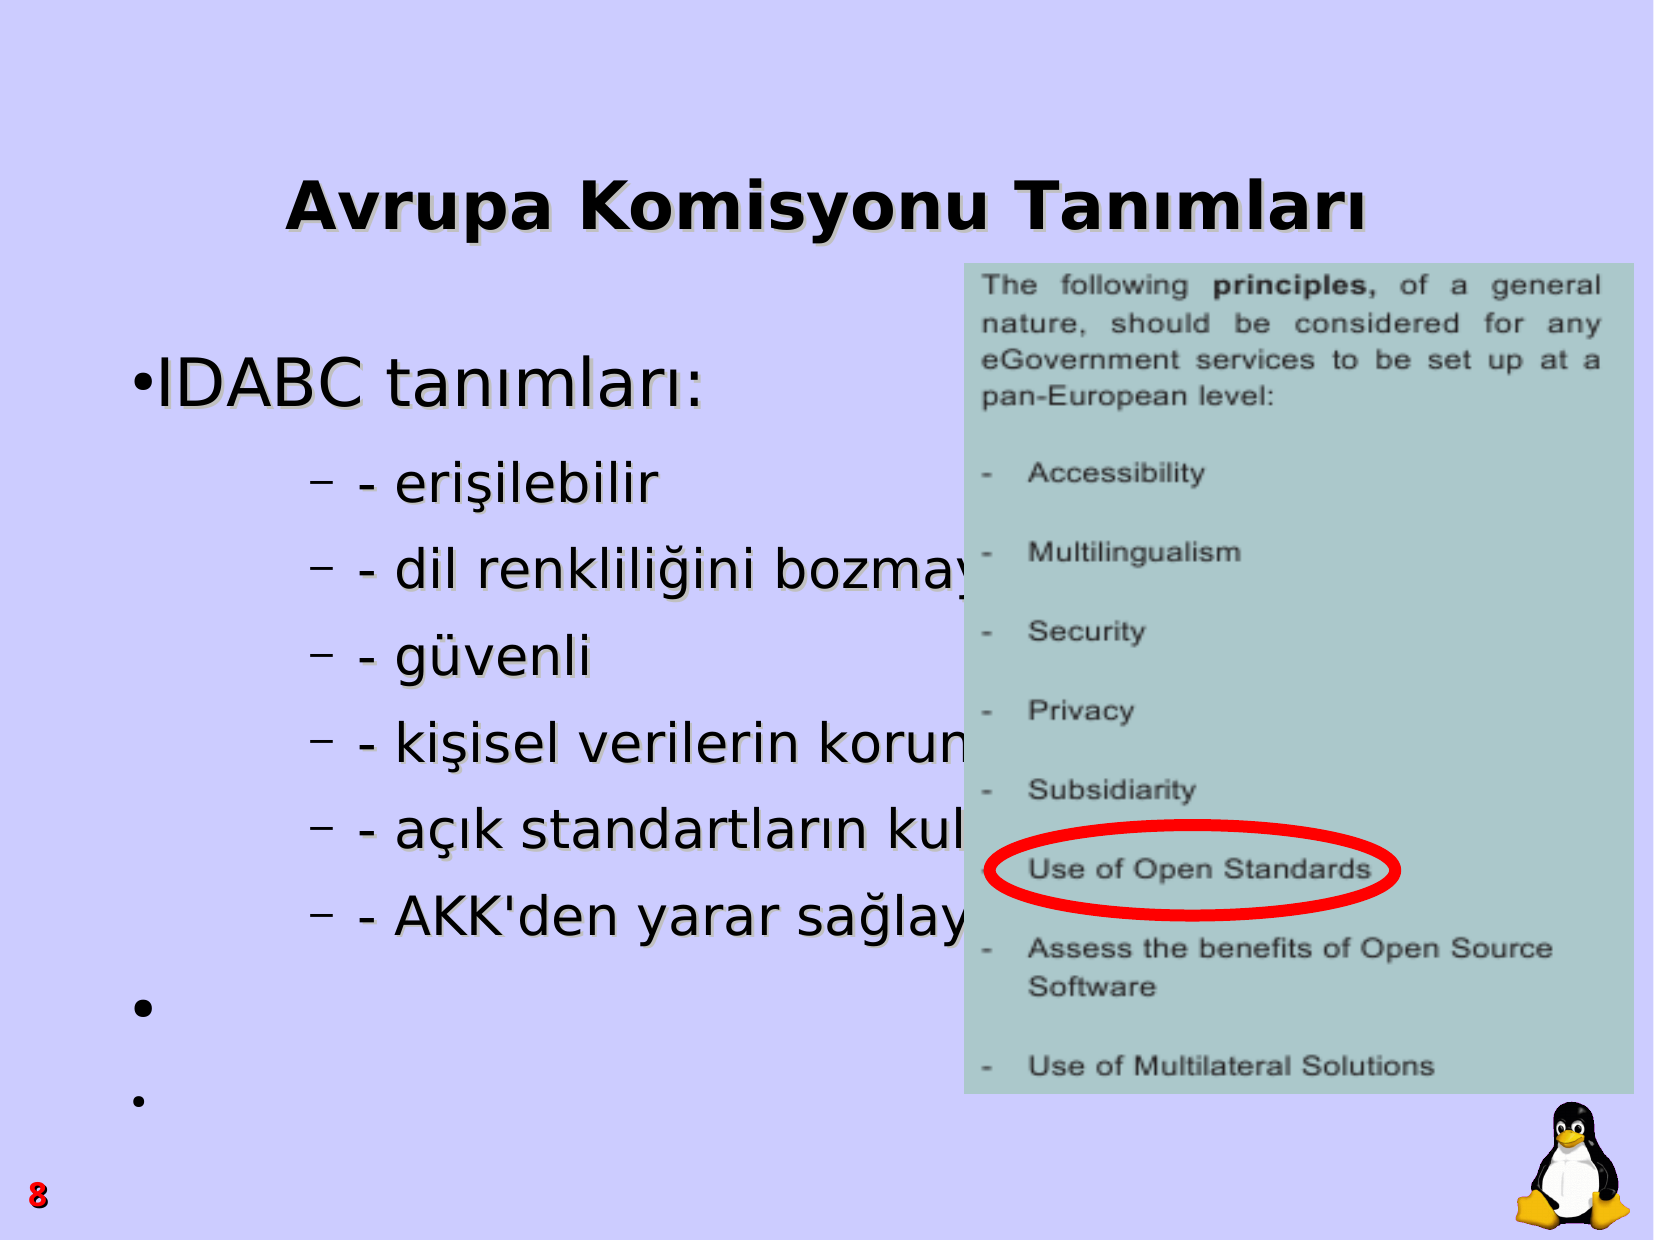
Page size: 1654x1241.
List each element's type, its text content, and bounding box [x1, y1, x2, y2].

picture [964, 263, 1654, 1241]
title Avrupa Komisyonu Tanımları [121, 102, 1534, 310]
list IDABC tanımları: - erişilebilir - dil renkliliğini bozmayan - güvenli - kişisel verilerin korunduğu - açık standartların kullanıldığı - AKK'den yarar sağlayan [121, 344, 1534, 1127]
